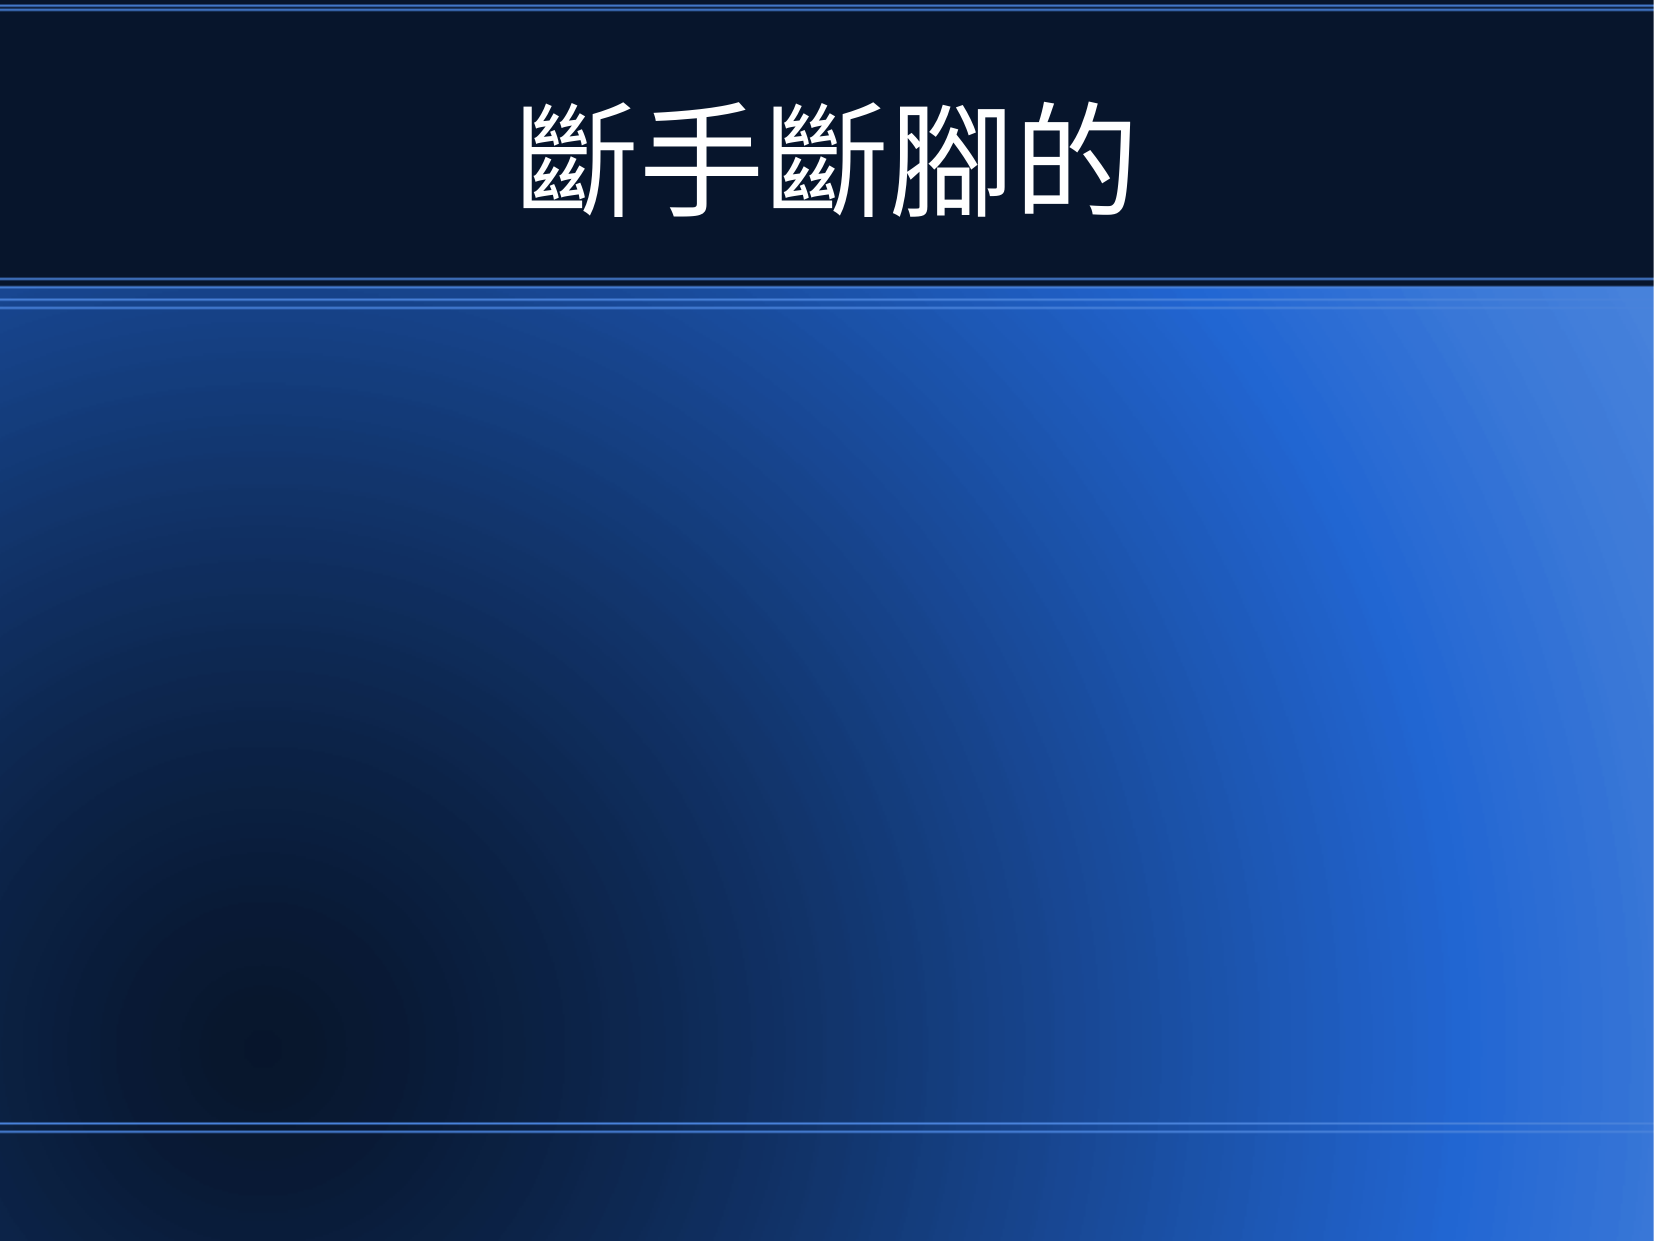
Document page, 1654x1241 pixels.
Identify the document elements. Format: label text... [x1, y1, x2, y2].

title 斷手斷腳的 [82, 49, 1571, 257]
picture [0, 0, 1654, 1241]
